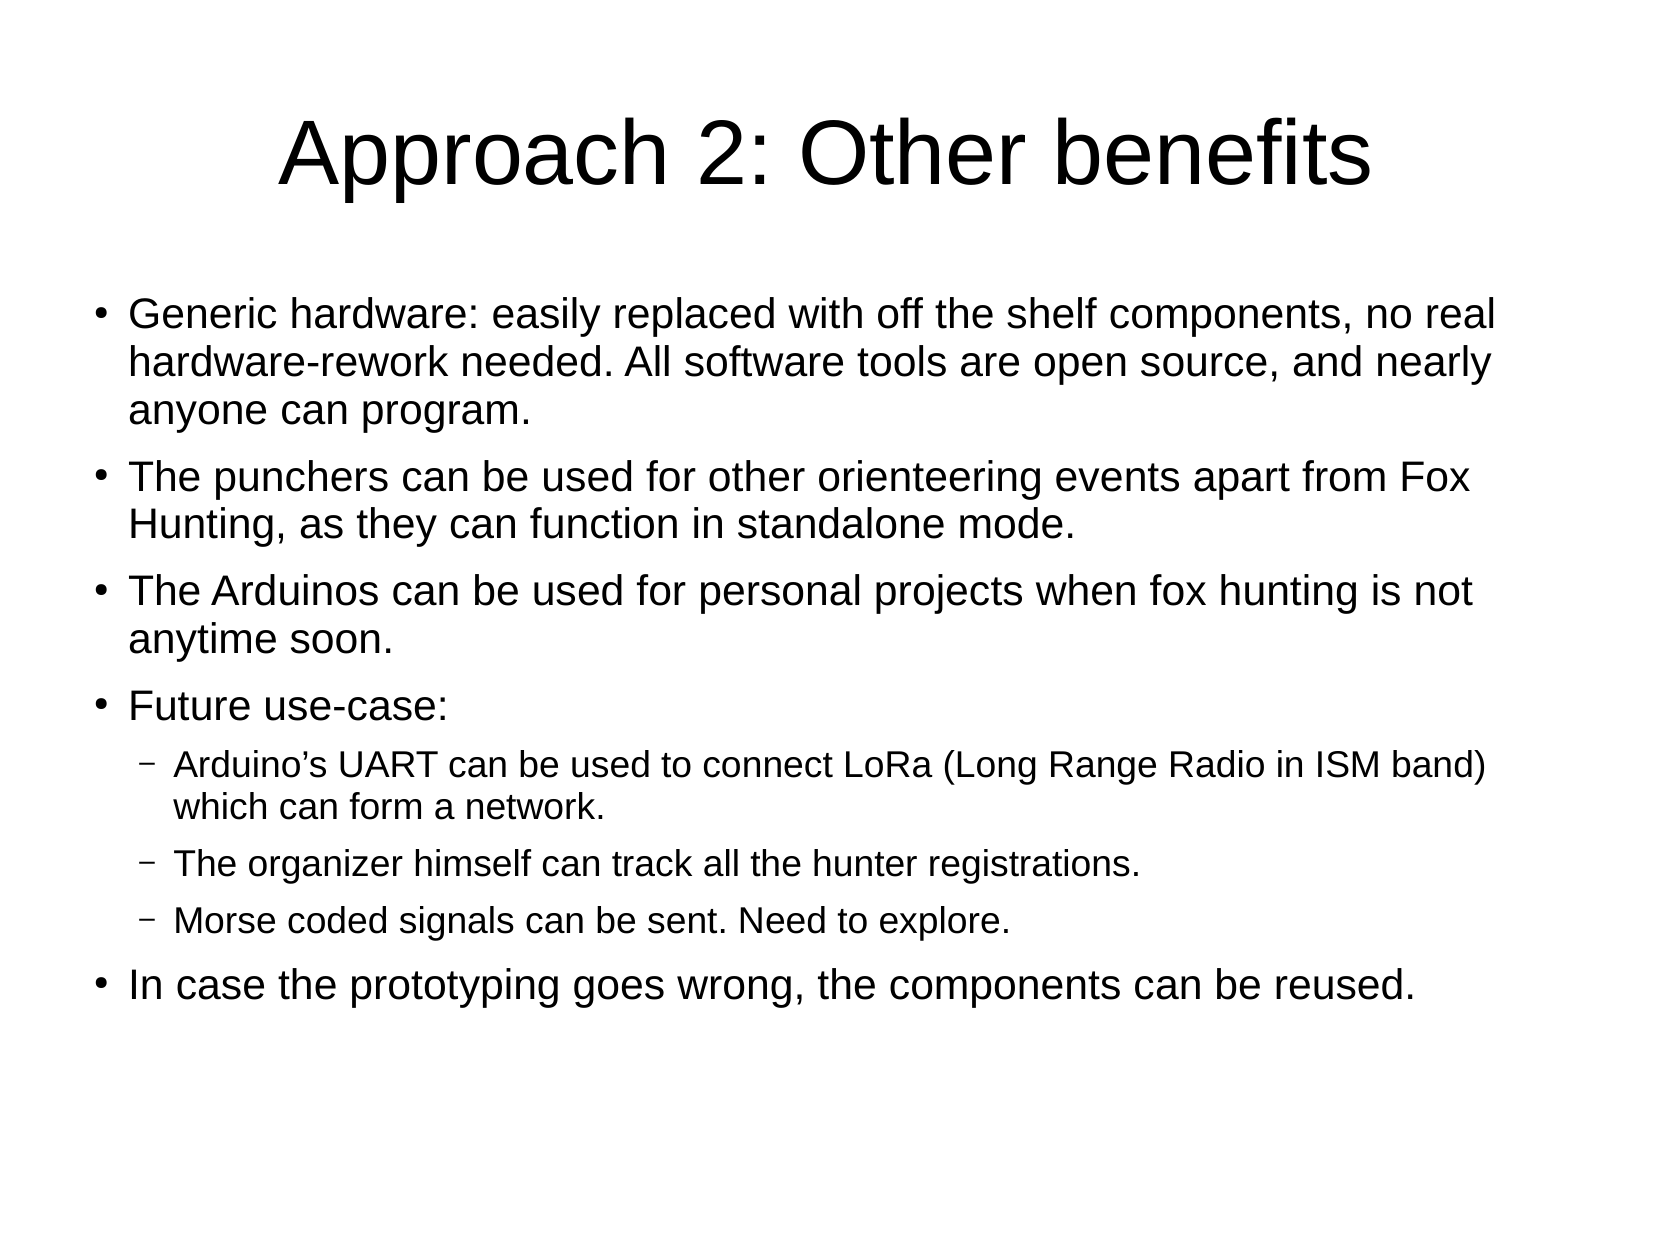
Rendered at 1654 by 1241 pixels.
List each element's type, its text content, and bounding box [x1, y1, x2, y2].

title Approach 2: Other benefits [82, 49, 1571, 257]
list Generic hardware: easily replaced with off the shelf components, no real hardware-rework needed. All software tools are open source, and nearly anyone can program. The punchers can be used for other orienteering events apart from Fox Hunting, as they can function in standalone mode. The Arduinos can be used for personal projects when fox hunting is not anytime soon. Future use-case: Arduino’s UART can be used to connect LoRa (Long Range Radio in ISM band) which can form a network. The organizer himself can track all the hunter registrations. Morse coded signals can be sent. Need to explore. In case the prototyping goes wrong, the components can be reused. [82, 290, 1571, 1010]
